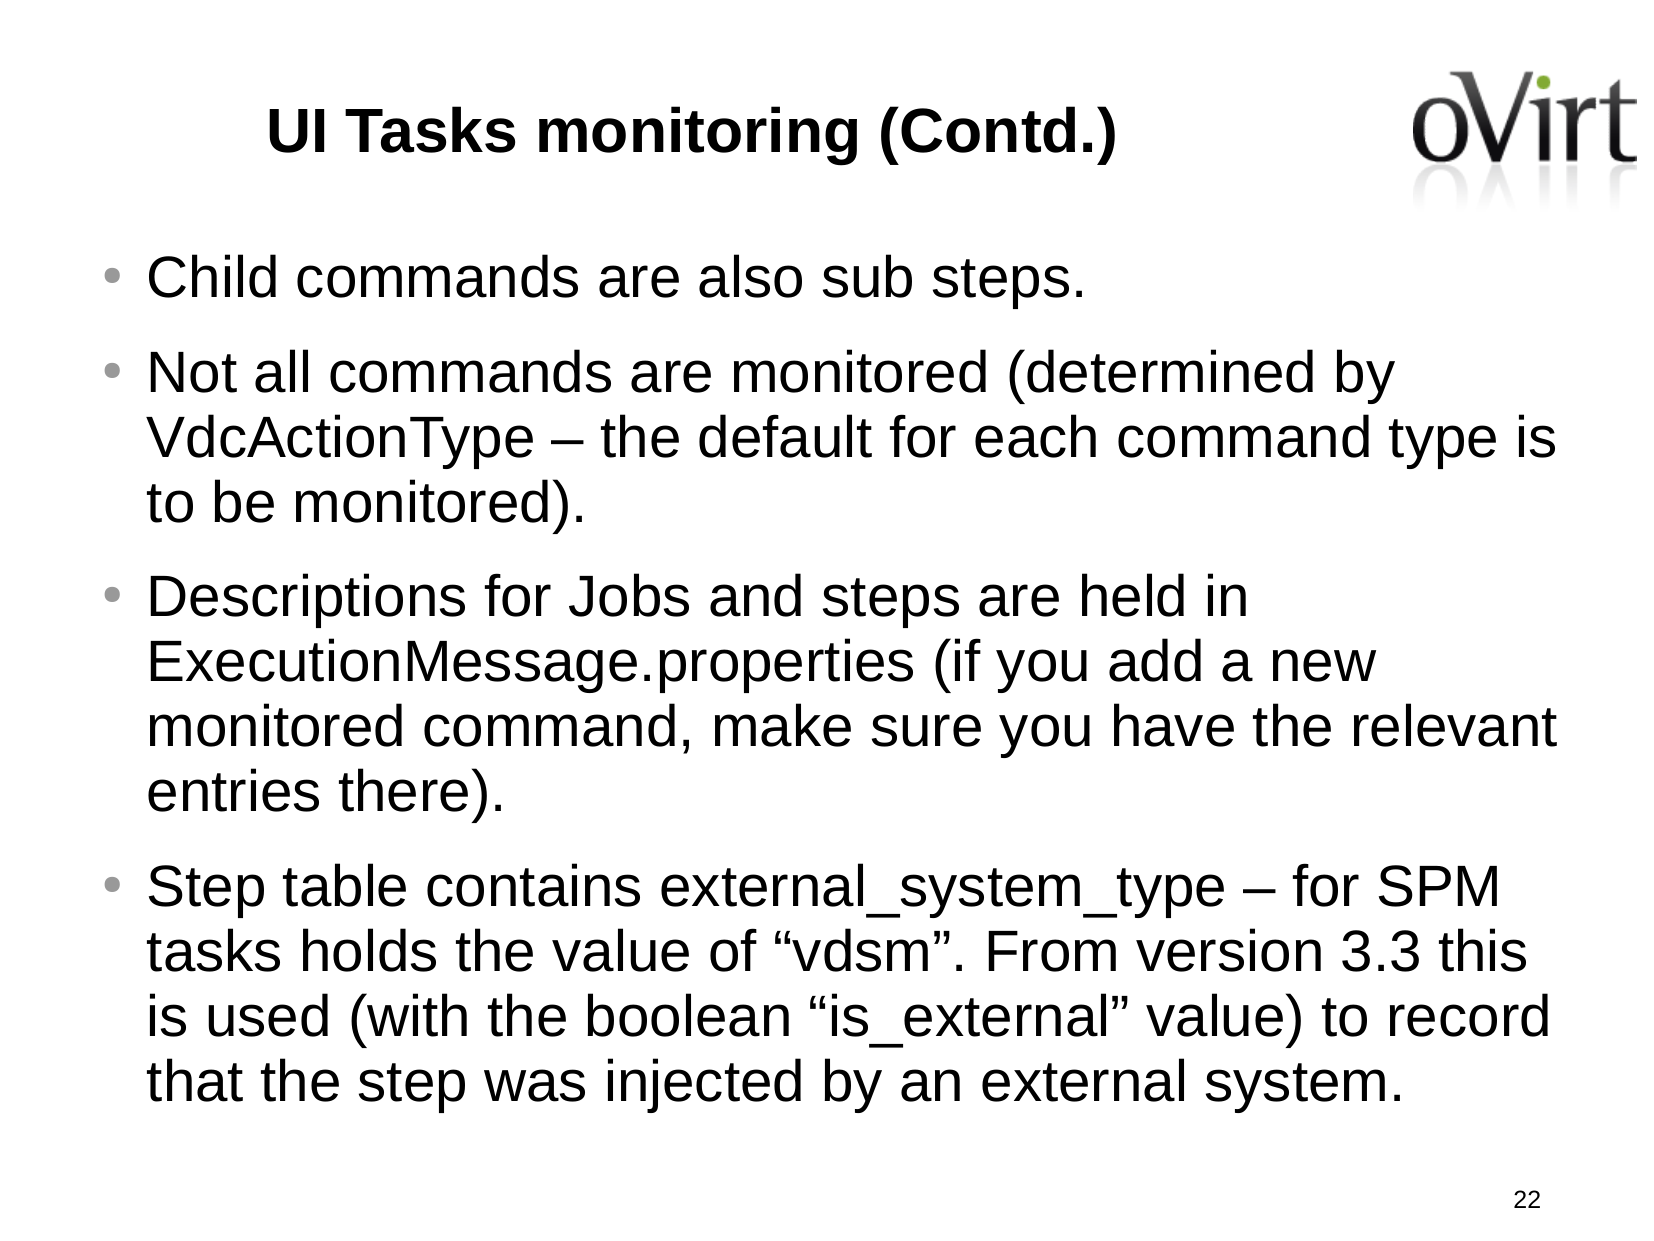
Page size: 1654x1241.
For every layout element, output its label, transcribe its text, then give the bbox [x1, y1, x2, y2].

list Child commands are also sub steps. Not all commands are monitored (determined by VdcActionType – the default for each command type is to be monitored). Descriptions for Jobs and steps are held in ExecutionMessage.properties (if you add a new monitored command, make sure you have the relevant entries there). Step table contains external_system_type – for SPM tasks holds the value of “vdsm”. From version 3.3 this is used (with the boolean “is_external” value) to record that the step was injected by an external system. [86, 244, 1576, 1114]
picture [1413, 63, 1637, 212]
title UI Tasks monitoring (Contd.) [82, 37, 1303, 226]
